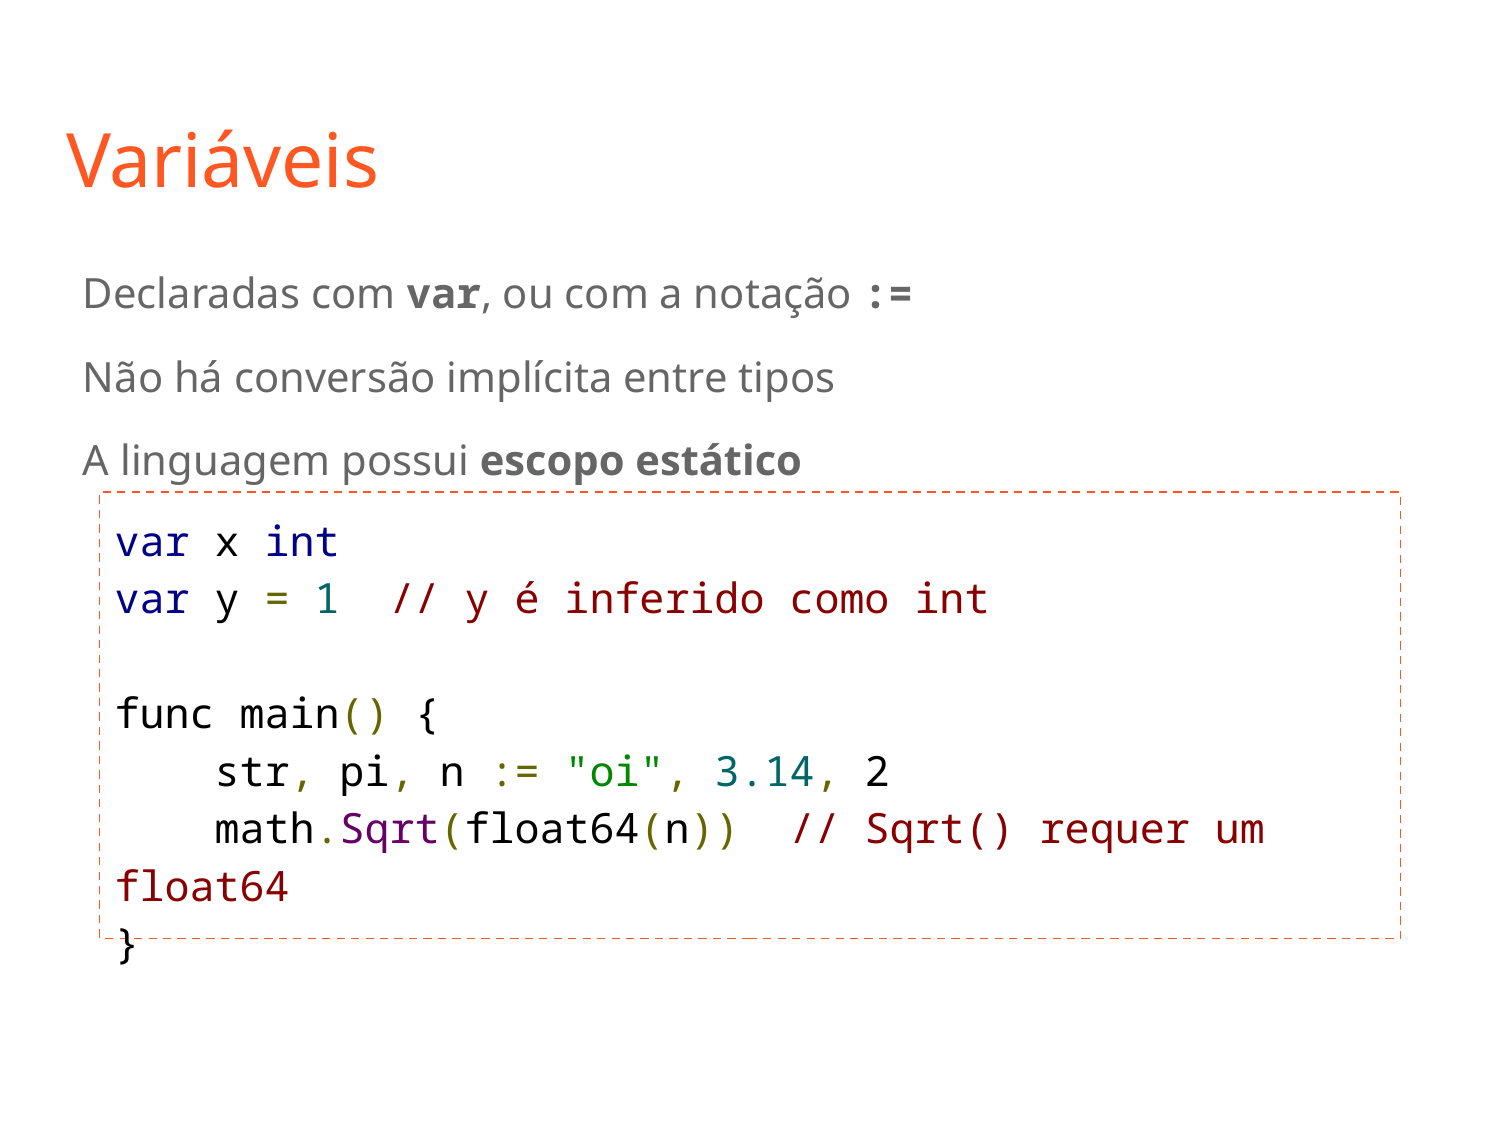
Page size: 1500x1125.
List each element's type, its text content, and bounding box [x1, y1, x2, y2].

list Declaradas com var, ou com a notação := Não há conversão implícita entre tipos A linguagem possui escopo estático [51, 252, 1449, 580]
title Variáveis [51, 97, 1449, 223]
text_box var x int var y = 1 // y é inferido como int func main() { str, pi, n := "oi", 3.14, 2 math.Sqrt(float64(n)) // Sqrt() requer um float64 } [99, 492, 1401, 939]
